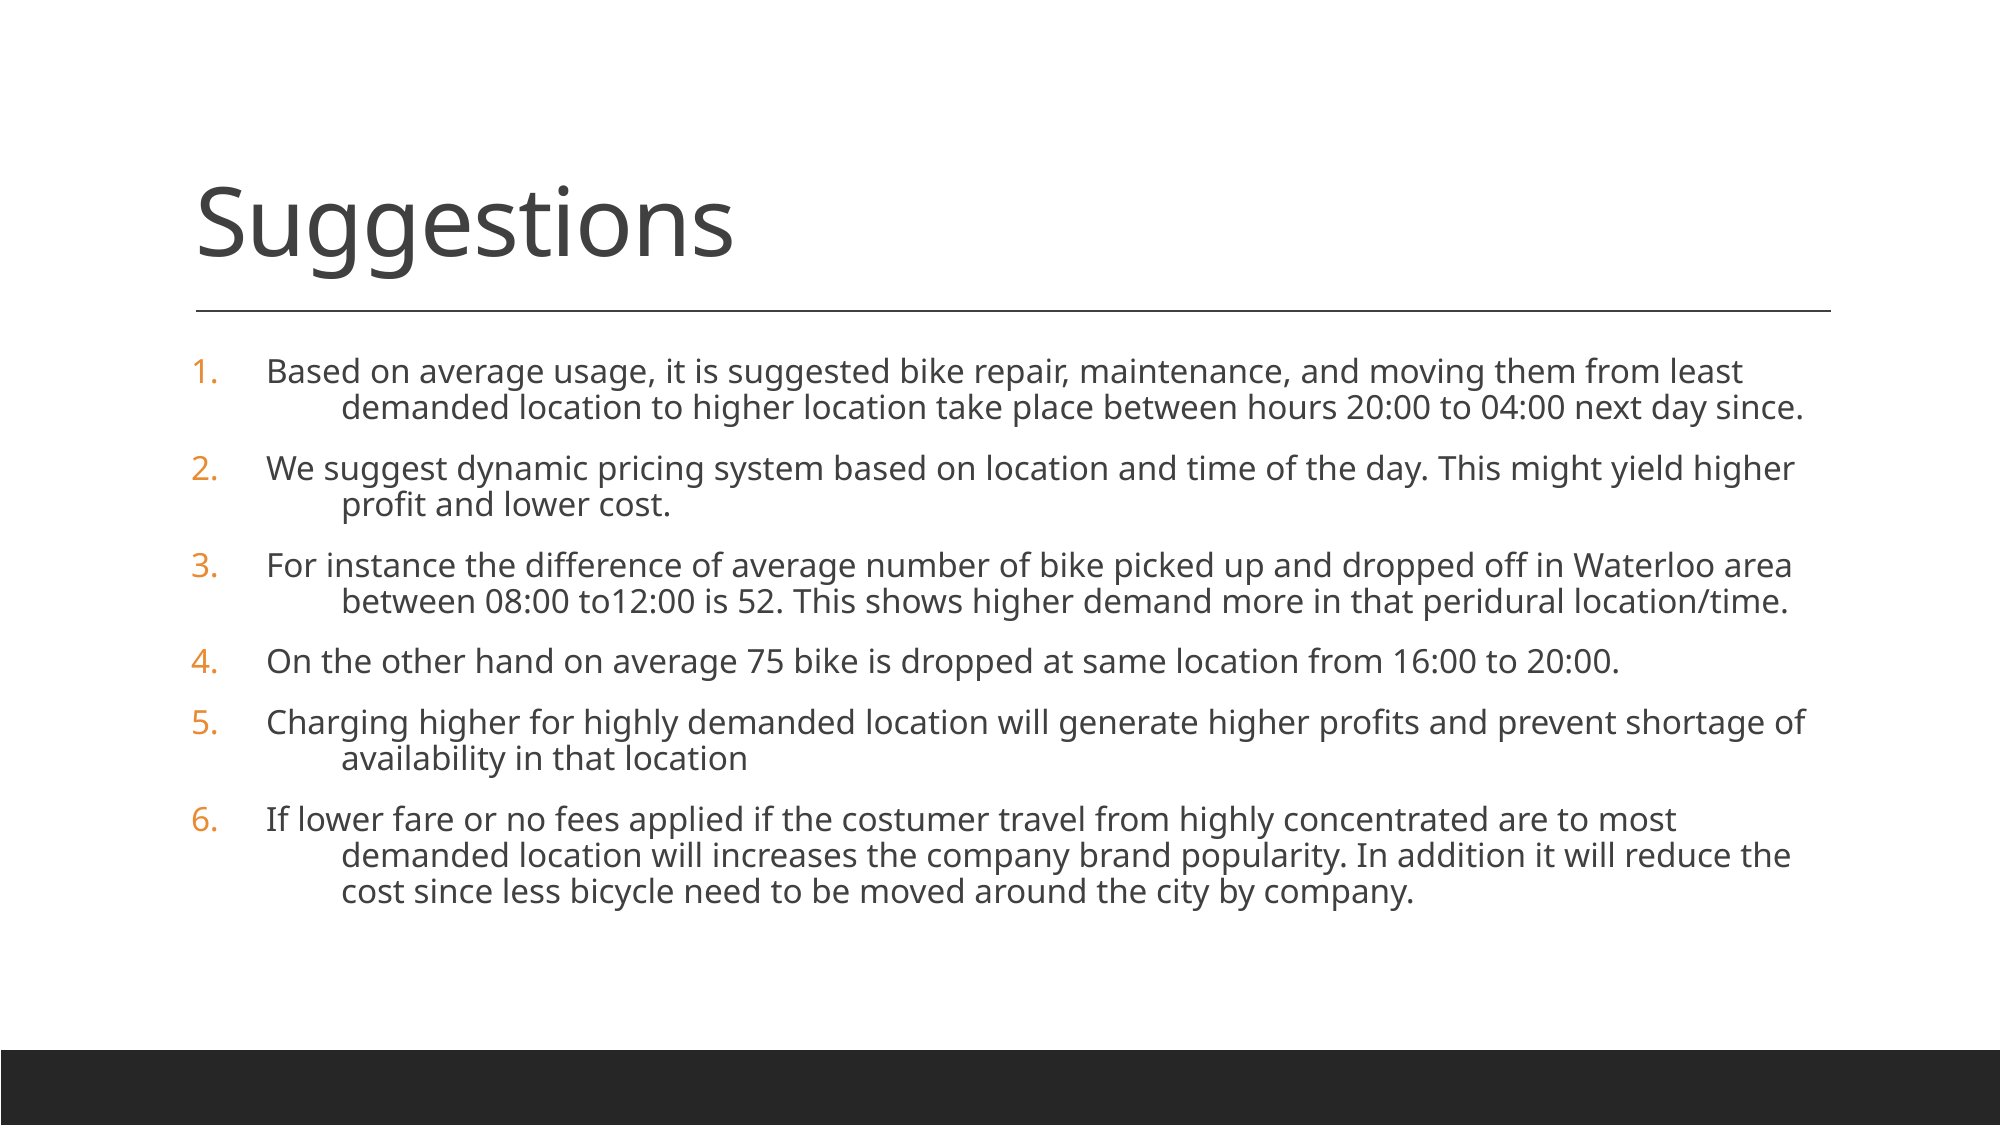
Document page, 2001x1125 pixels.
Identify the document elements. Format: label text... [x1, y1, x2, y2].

list Based on average usage, it is suggested bike repair, maintenance, and moving them from least demanded location to higher location take place between hours 20:00 to 04:00 next day since. We suggest dynamic pricing system based on location and time of the day. This might yield higher profit and lower cost. For instance the difference of average number of bike picked up and dropped off in Waterloo area between 08:00 to12:00 is 52. This shows higher demand more in that peridural location/time. On the other hand on average 75 bike is dropped at same location from 16:00 to 20:00. Charging higher for highly demanded location will generate higher profits and prevent shortage of availability in that location If lower fare or no fees applied if the costumer travel from highly concentrated are to most demanded location will increases the company brand popularity. In addition it will reduce the cost since less bicycle need to be moved around the city by company. [191, 347, 1831, 963]
title Suggestions [180, 47, 1831, 286]
